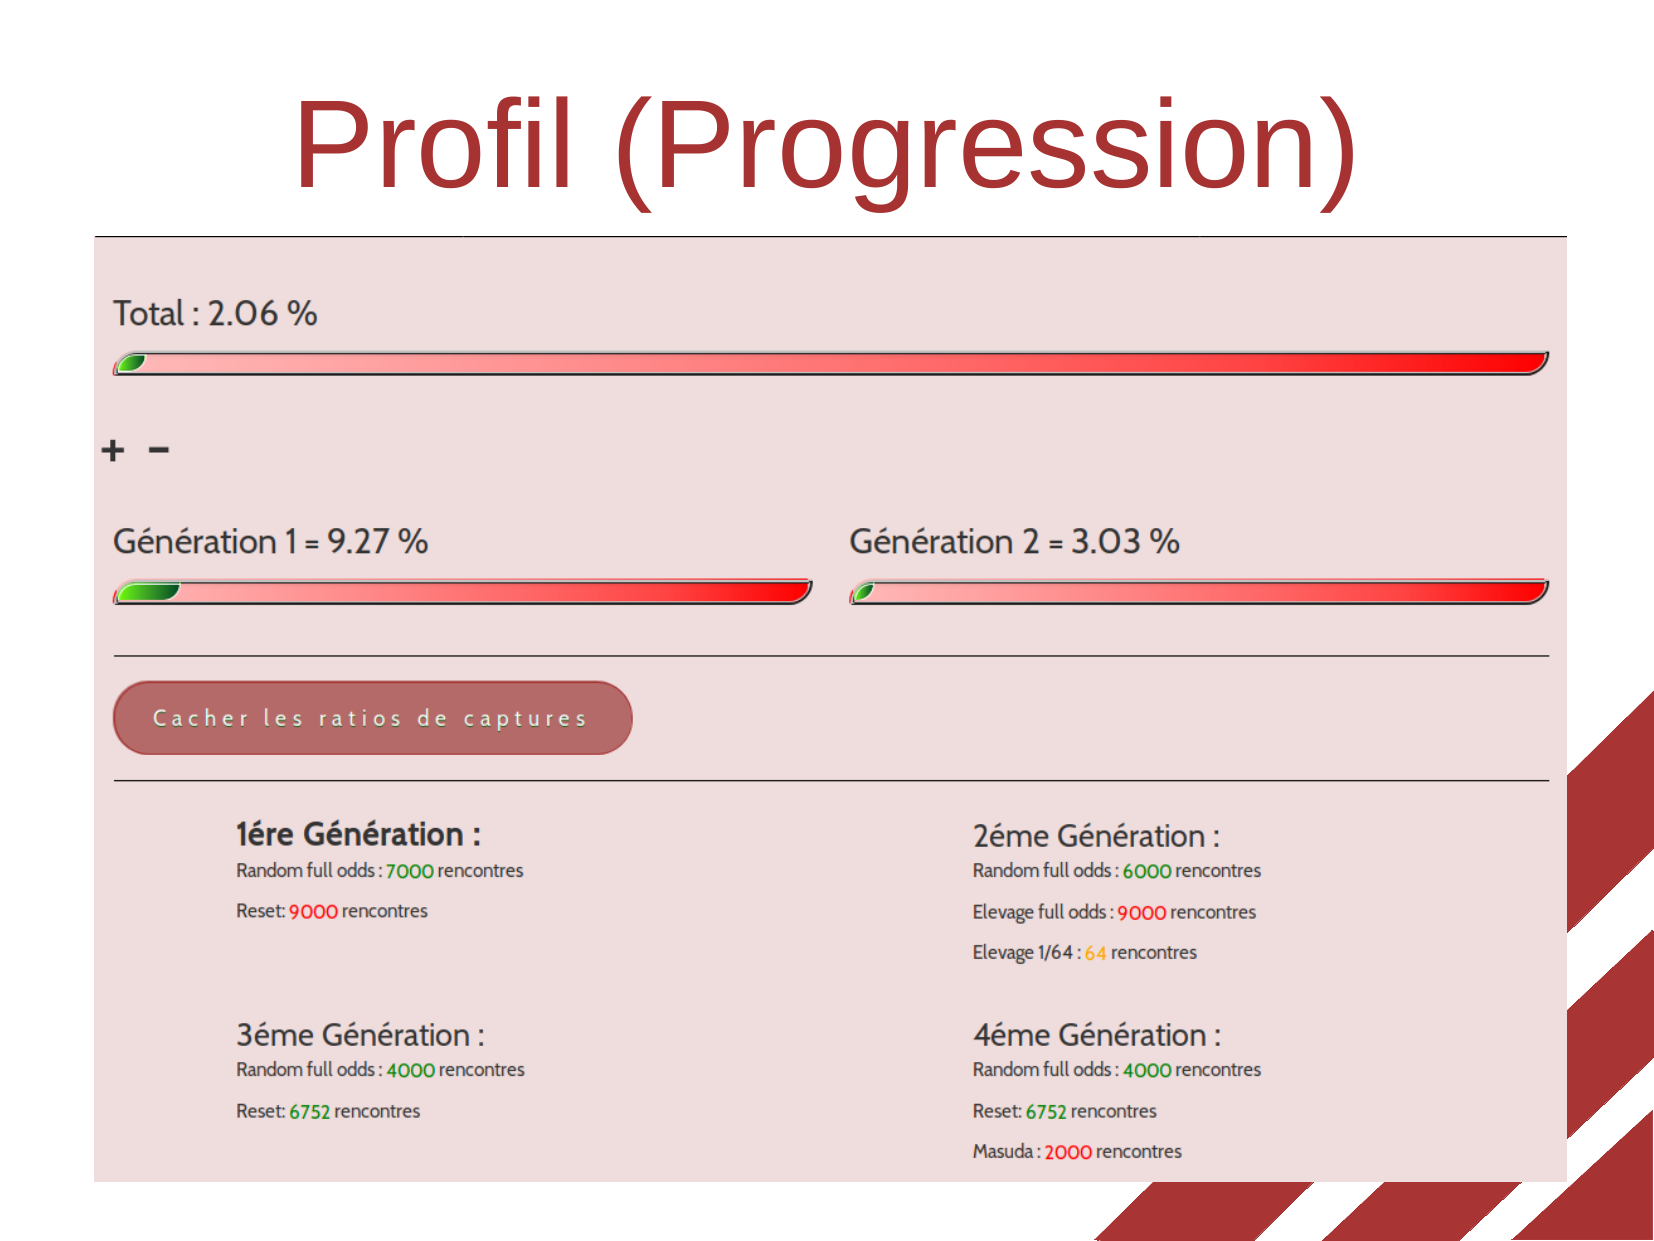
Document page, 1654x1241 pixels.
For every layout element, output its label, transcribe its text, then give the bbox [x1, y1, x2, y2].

picture [94, 236, 1567, 1182]
text_box [1567, 930, 1654, 1139]
text_box [1511, 1110, 1653, 1240]
text_box [1321, 1182, 1522, 1241]
title Profil (Progression) [0, 3, 1654, 284]
text_box [1094, 1182, 1314, 1241]
text_box [1567, 690, 1654, 933]
